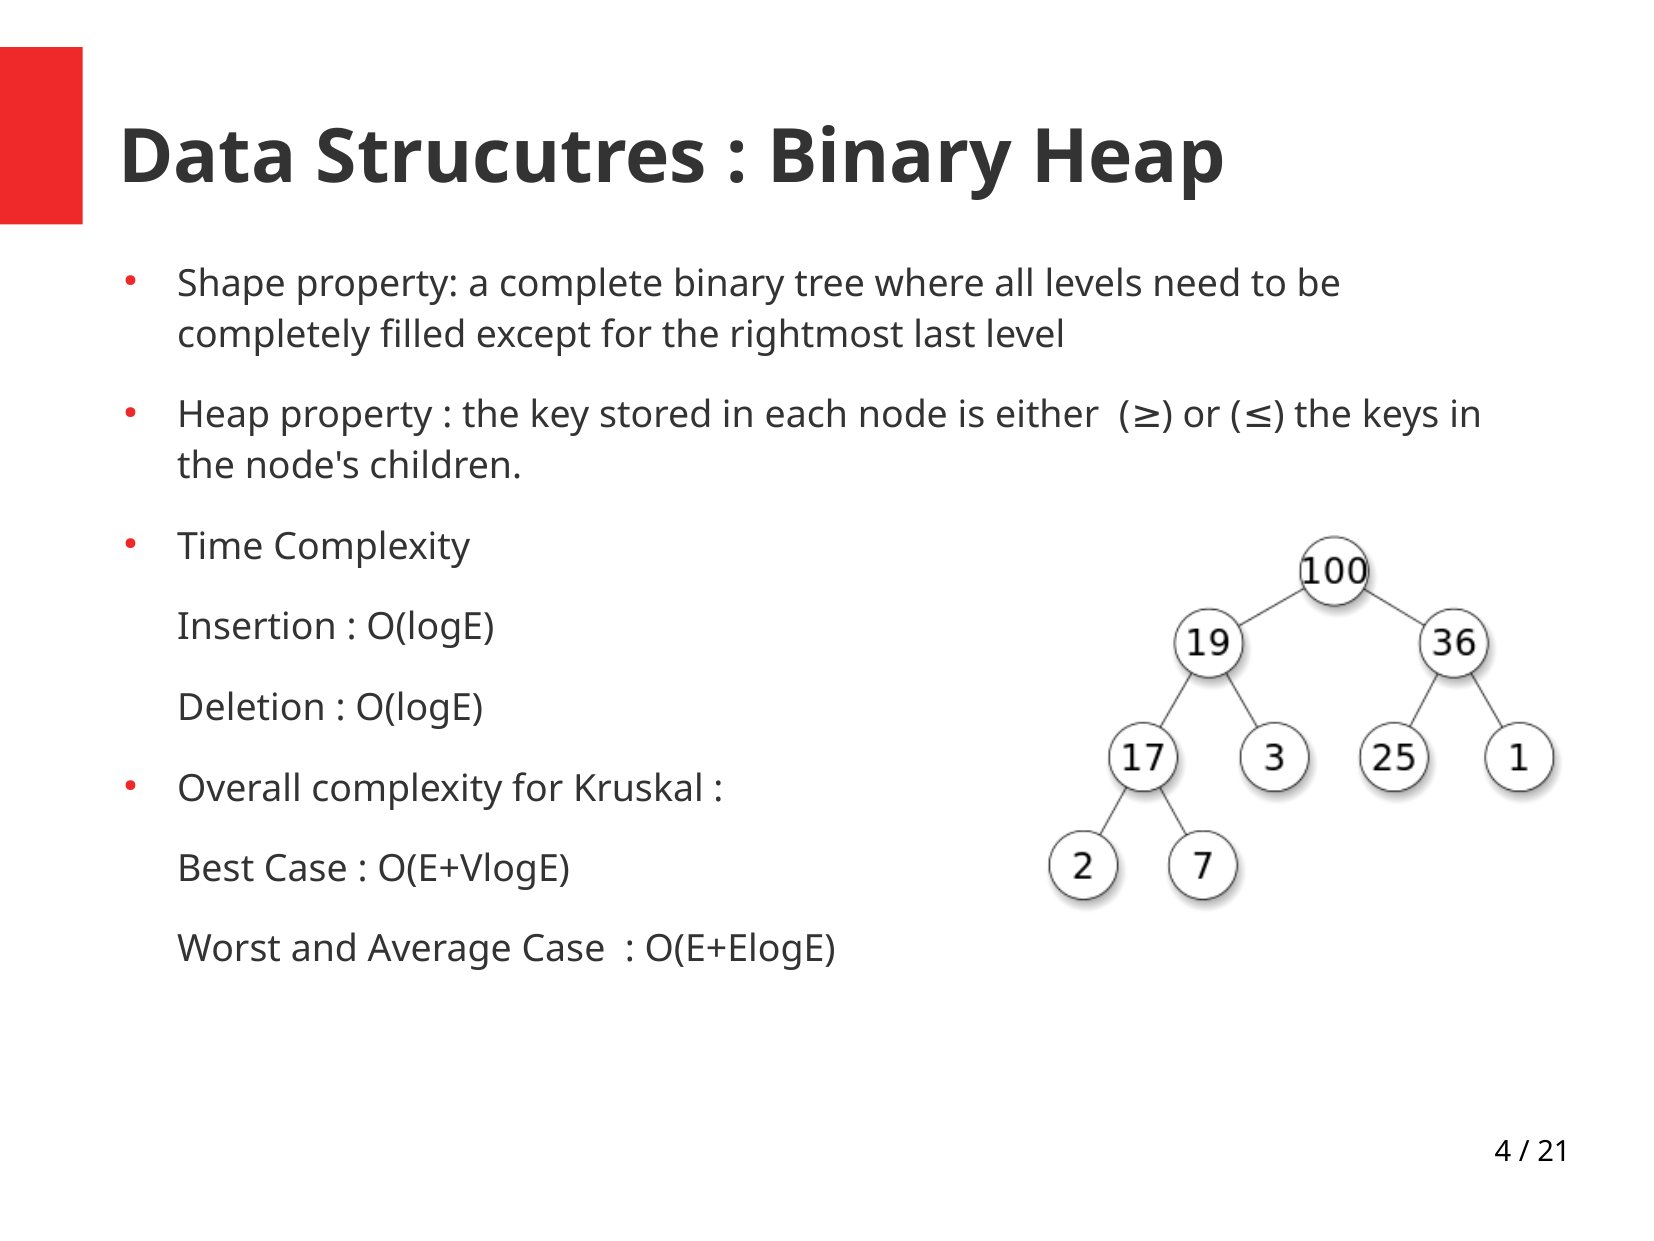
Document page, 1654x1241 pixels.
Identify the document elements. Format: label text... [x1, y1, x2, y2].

title Data Strucutres : Binary Heap [118, 49, 1571, 257]
picture [1039, 519, 1601, 934]
list Shape property: a complete binary tree where all levels need to be completely filled except for the rightmost last level Heap property : the key stored in each node is either (≥) or (≤) the keys in the node's children. Time Complexity Insertion : O(logE) Deletion : O(logE) Overall complexity for Kruskal : Best Case : O(E+VlogE) Worst and Average Case : O(E+ElogE) [106, 256, 1524, 976]
